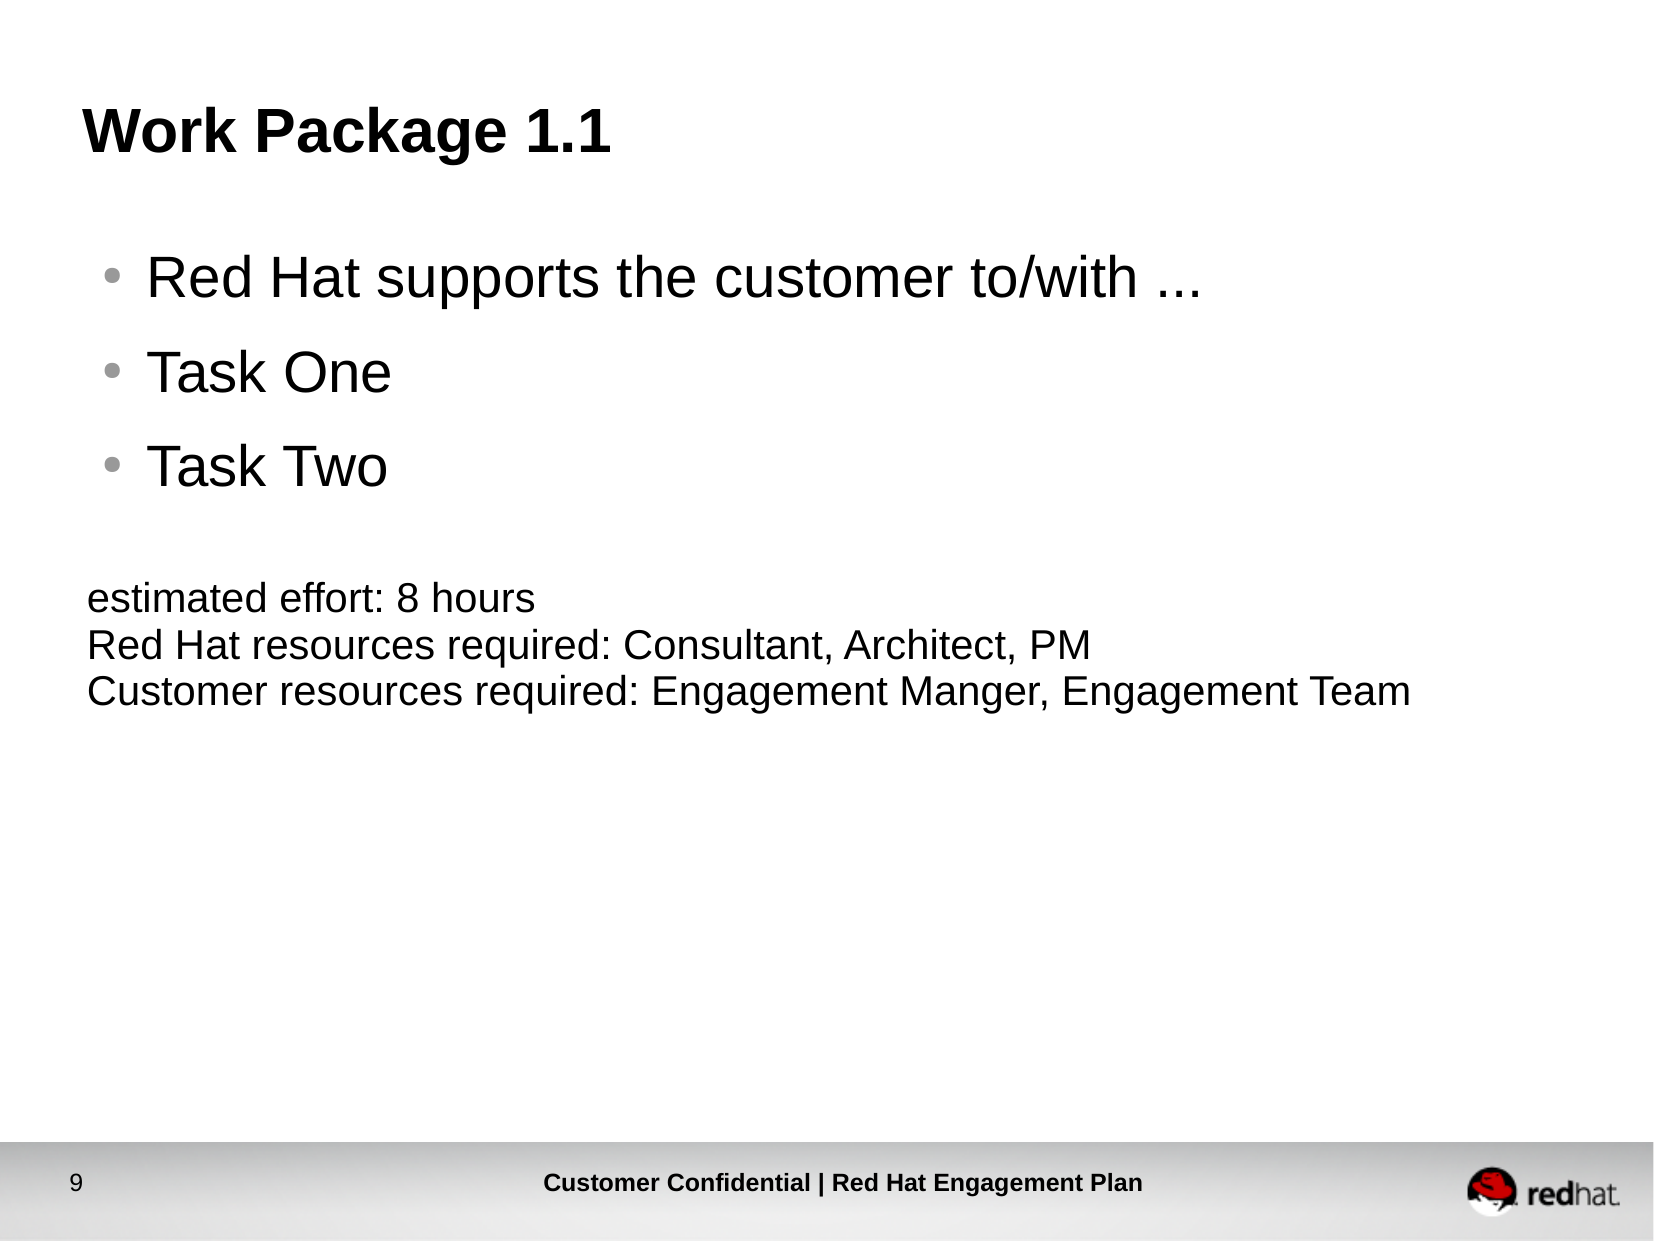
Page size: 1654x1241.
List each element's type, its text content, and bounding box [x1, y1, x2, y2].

list Red Hat supports the customer to/with ... Task One Task Two estimated effort: 8 hours Red Hat resources required: Consultant, Architect, PM Customer resources required: Engagement Manger, Engagement Team [86, 244, 1576, 1039]
picture [0, 1142, 1654, 1241]
title Work Package 1.1 [82, 37, 1571, 226]
